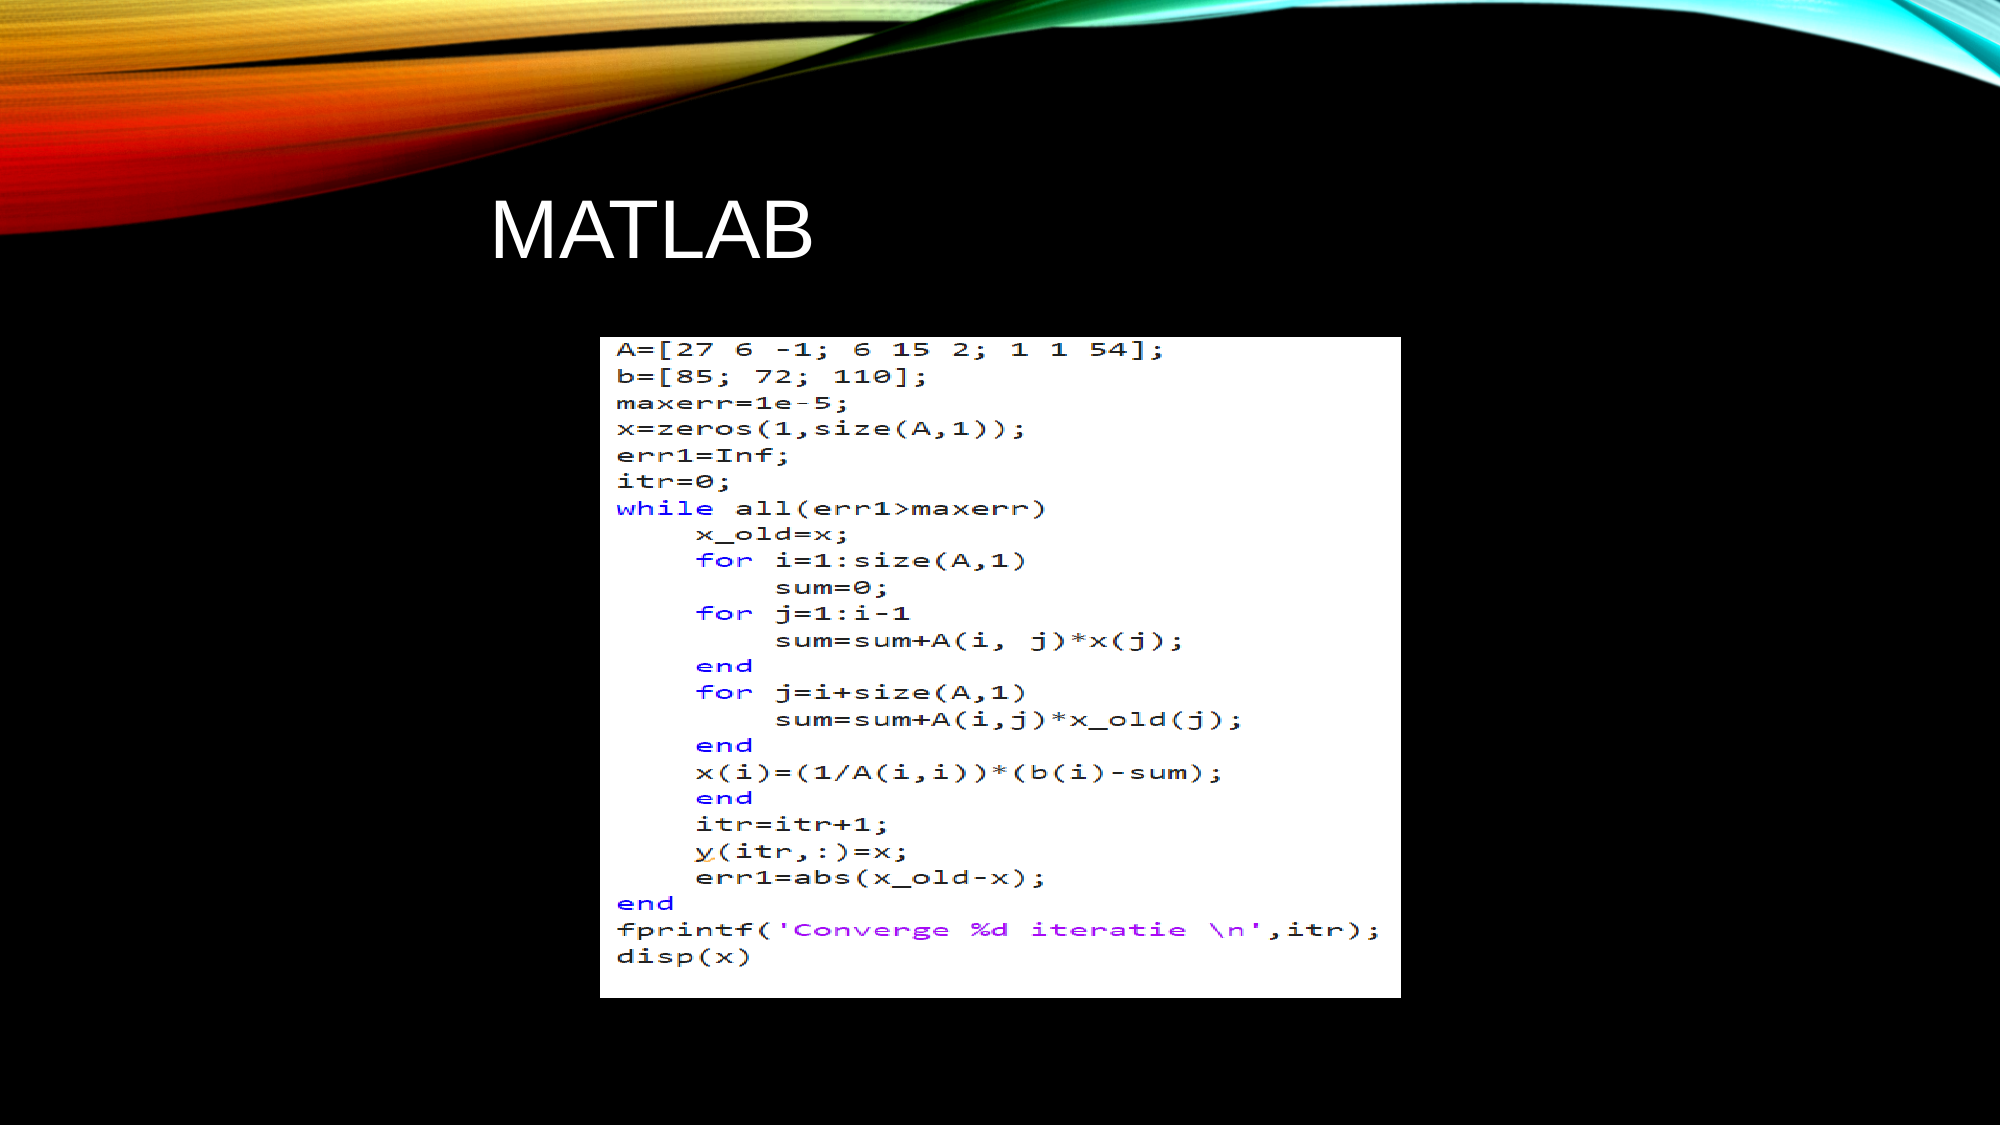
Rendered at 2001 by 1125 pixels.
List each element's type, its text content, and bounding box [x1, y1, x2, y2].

title MATLAB [474, 125, 1159, 338]
picture [600, 337, 1401, 998]
